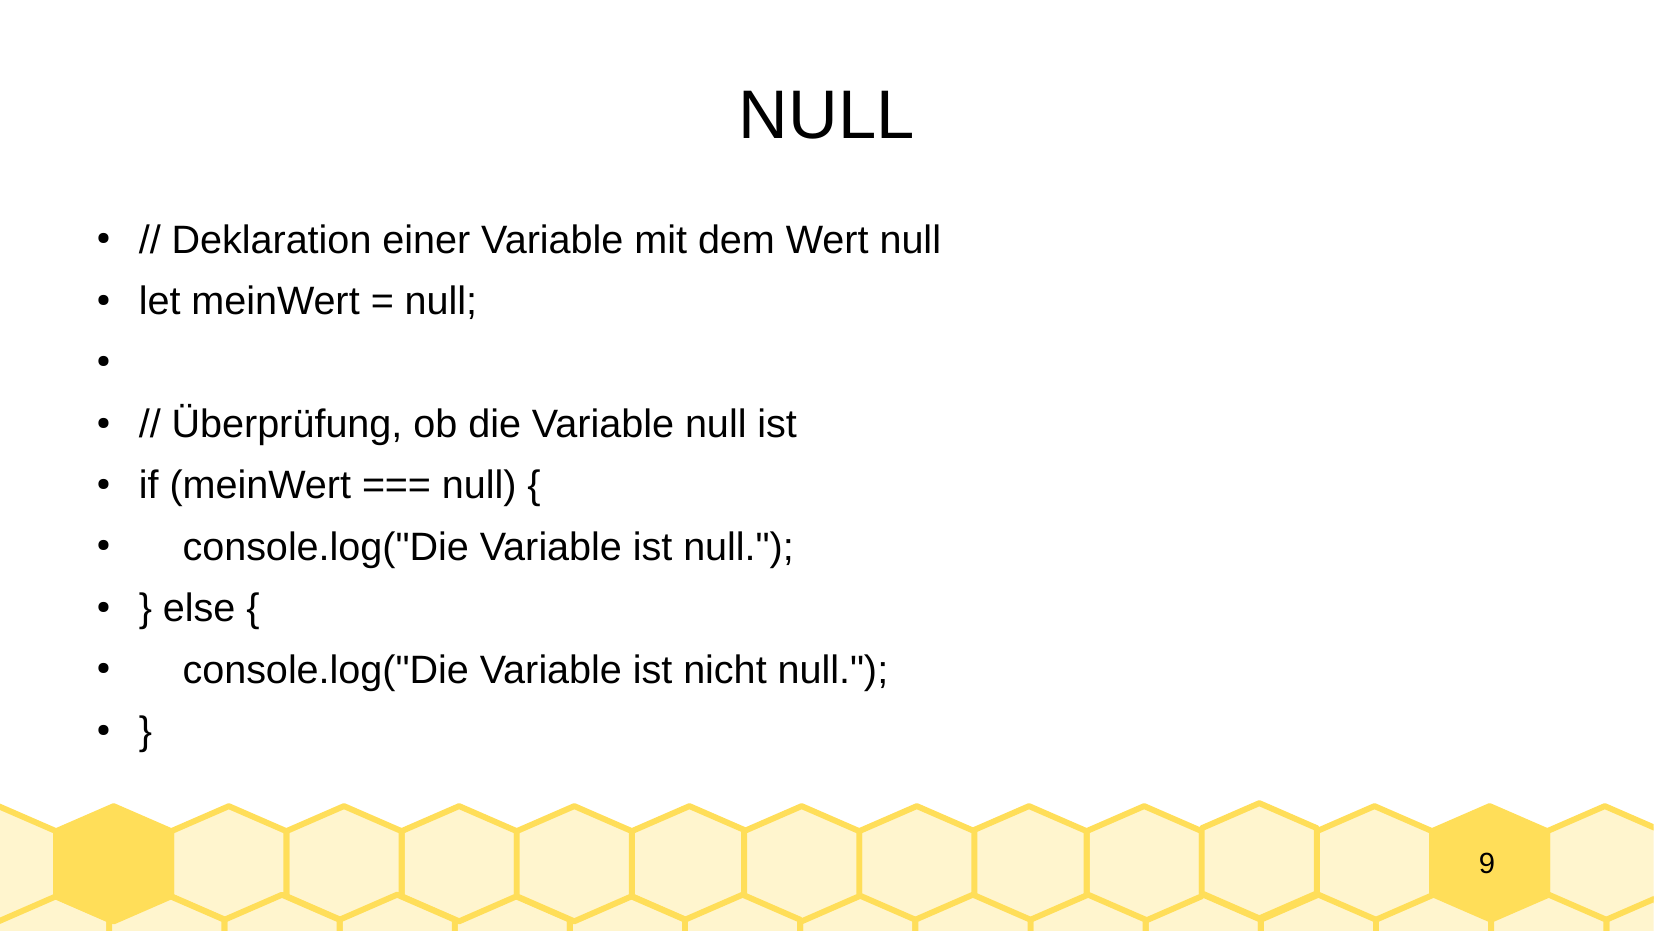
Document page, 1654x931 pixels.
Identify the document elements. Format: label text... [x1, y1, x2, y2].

title NULL [82, 37, 1571, 193]
list // Deklaration einer Variable mit dem Wert null let meinWert = null; // Überprüfung, ob die Variable null ist if (meinWert === null) { console.log("Die Variable ist null."); } else { console.log("Die Variable ist nicht null."); } [82, 217, 1571, 758]
